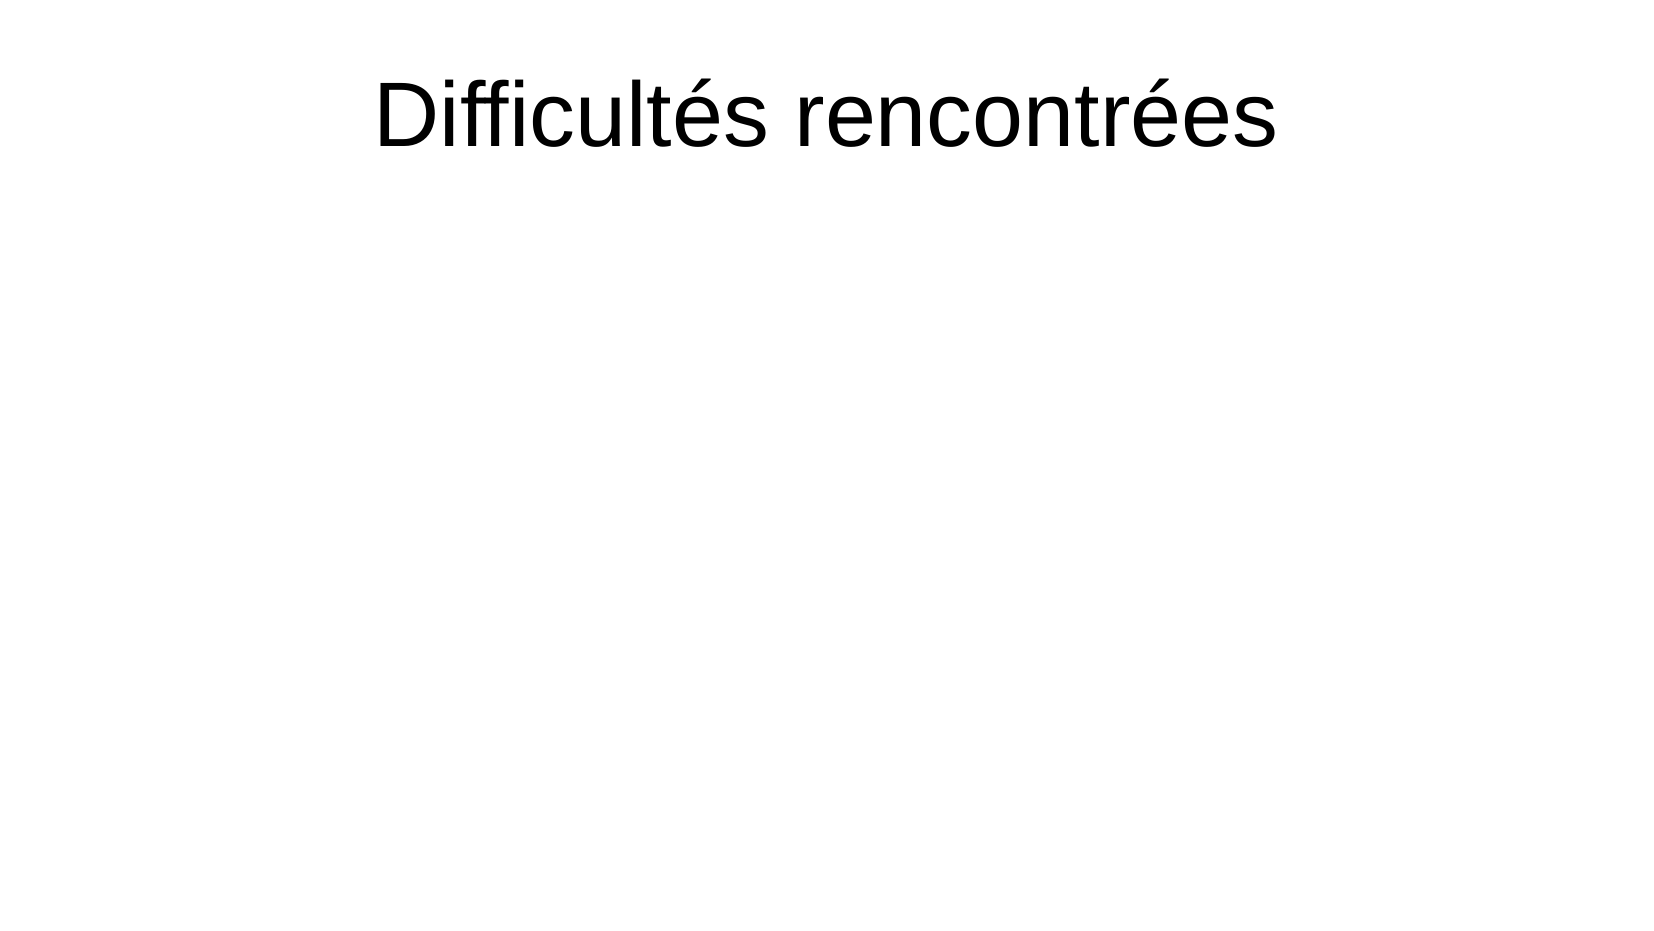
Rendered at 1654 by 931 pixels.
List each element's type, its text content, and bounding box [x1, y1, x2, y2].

title Difficultés rencontrées [82, 37, 1571, 193]
